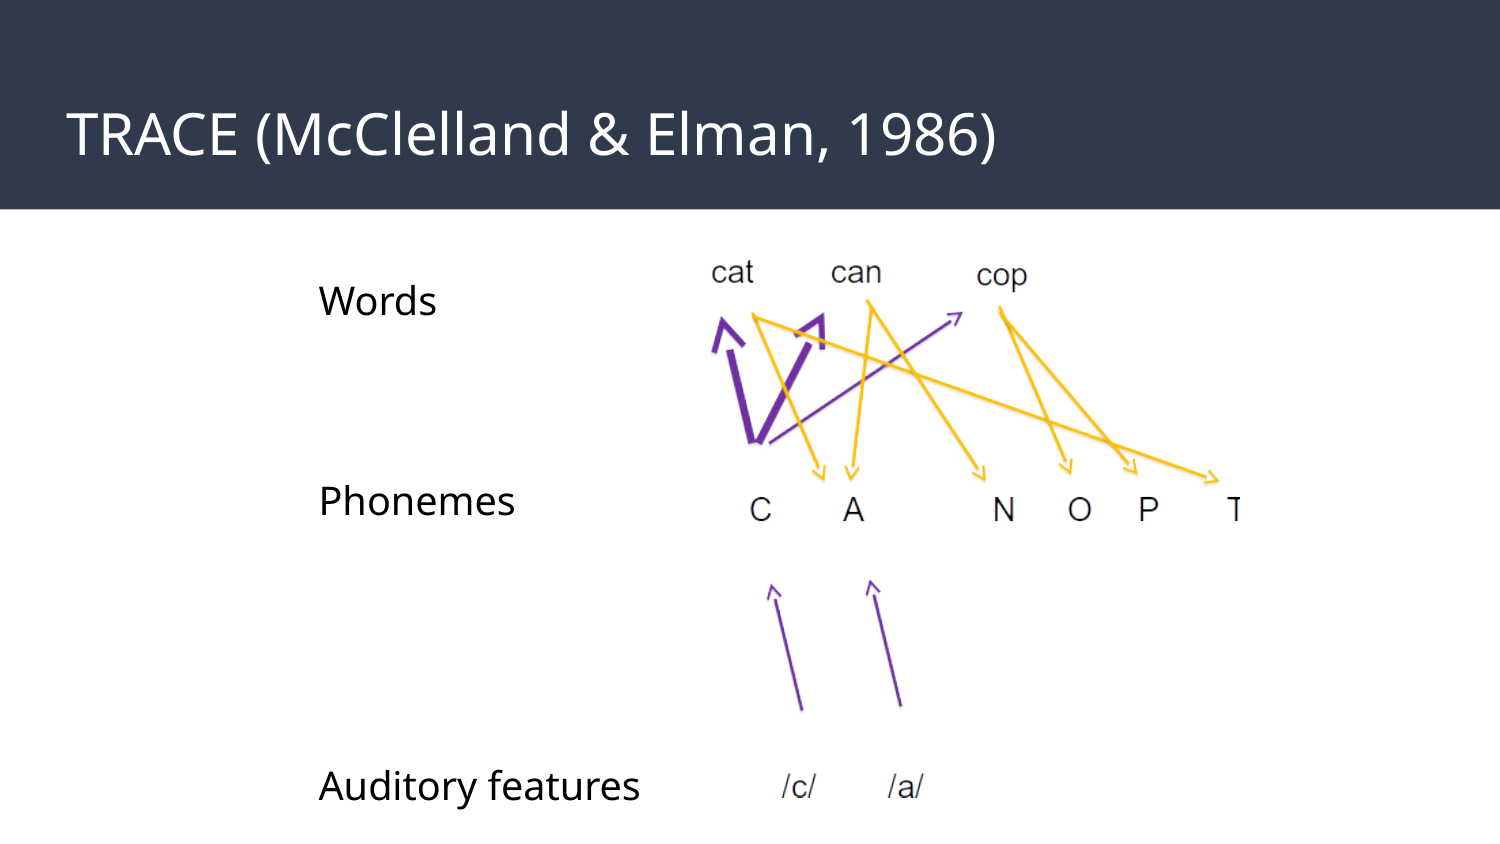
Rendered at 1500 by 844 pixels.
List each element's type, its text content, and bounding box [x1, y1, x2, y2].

picture [711, 260, 1240, 798]
text_box Words Phonemes Auditory features [303, 260, 669, 817]
title TRACE (McClelland & Elman, 1986) [51, 82, 1449, 185]
